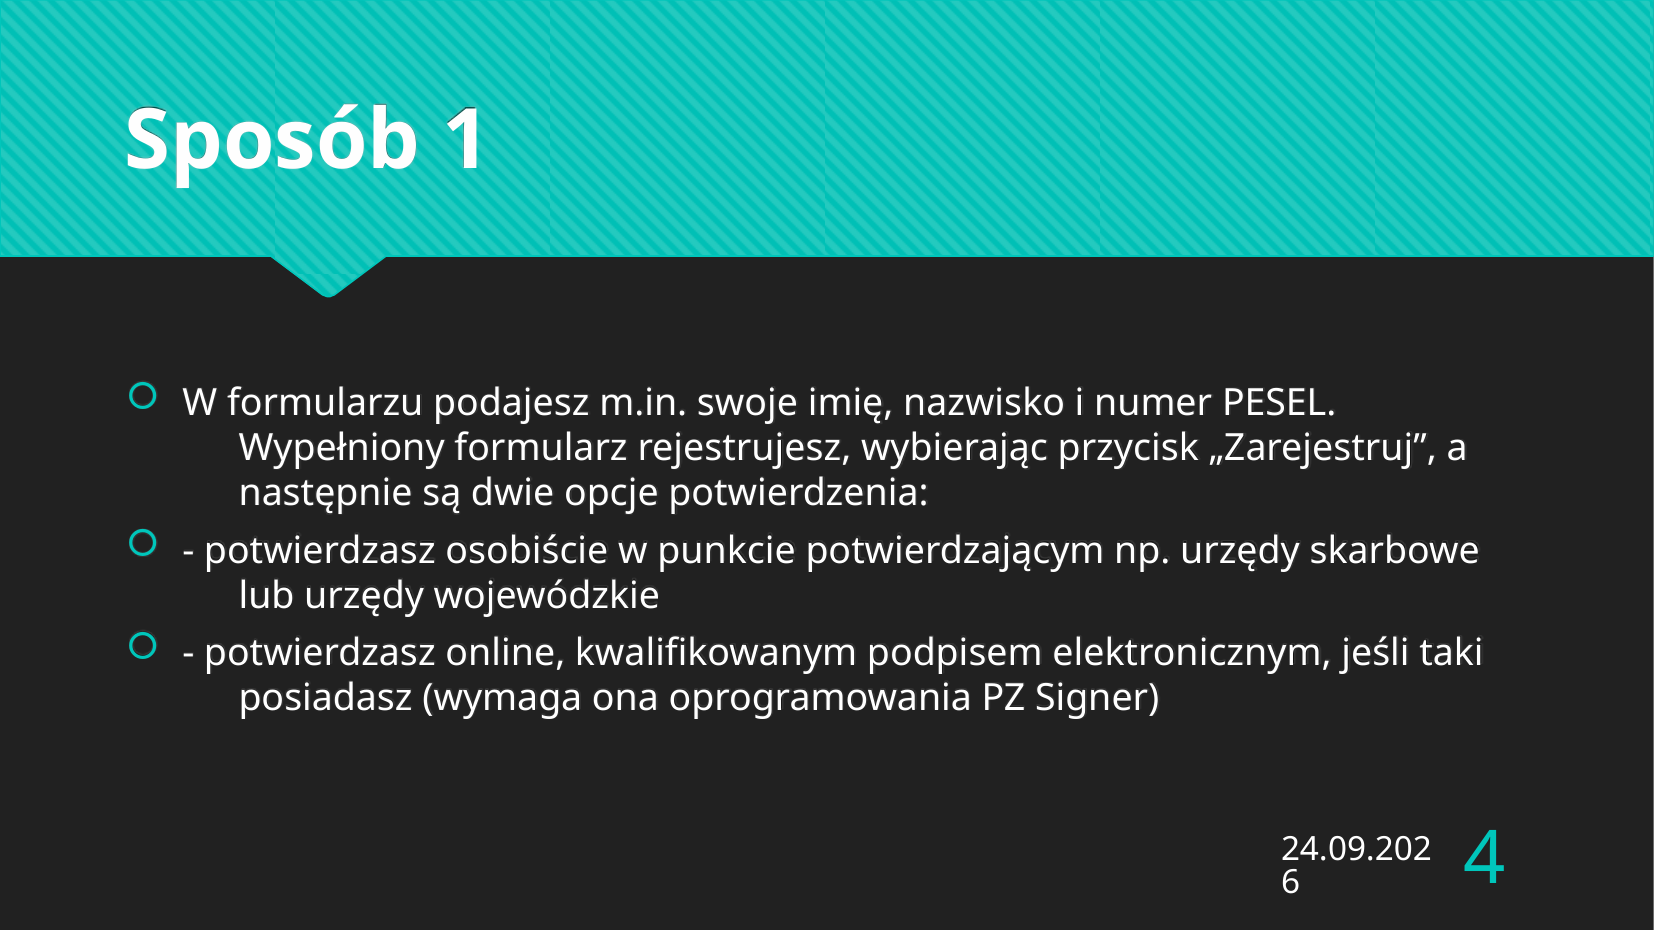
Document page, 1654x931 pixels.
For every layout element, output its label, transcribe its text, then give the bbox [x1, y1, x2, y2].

title Sposób 1 [109, 60, 1544, 193]
text_box [1266, 802, 1593, 869]
list W formularzu podajesz m.in. swoje imię, nazwisko i numer PESEL. Wypełniony formularz rejestrujesz, wybierając przycisk „Zarejestruj”, a następnie są dwie opcje potwierdzenia: - potwierdzasz osobiście w punkcie potwierdzającym np. urzędy skarbowe lub urzędy wojewódzkie - potwierdzasz online, kwalifikowanym podpisem elektronicznym, jeśli taki posiadasz (wymaga ona oprogramowania PZ Signer) [111, 301, 1543, 795]
